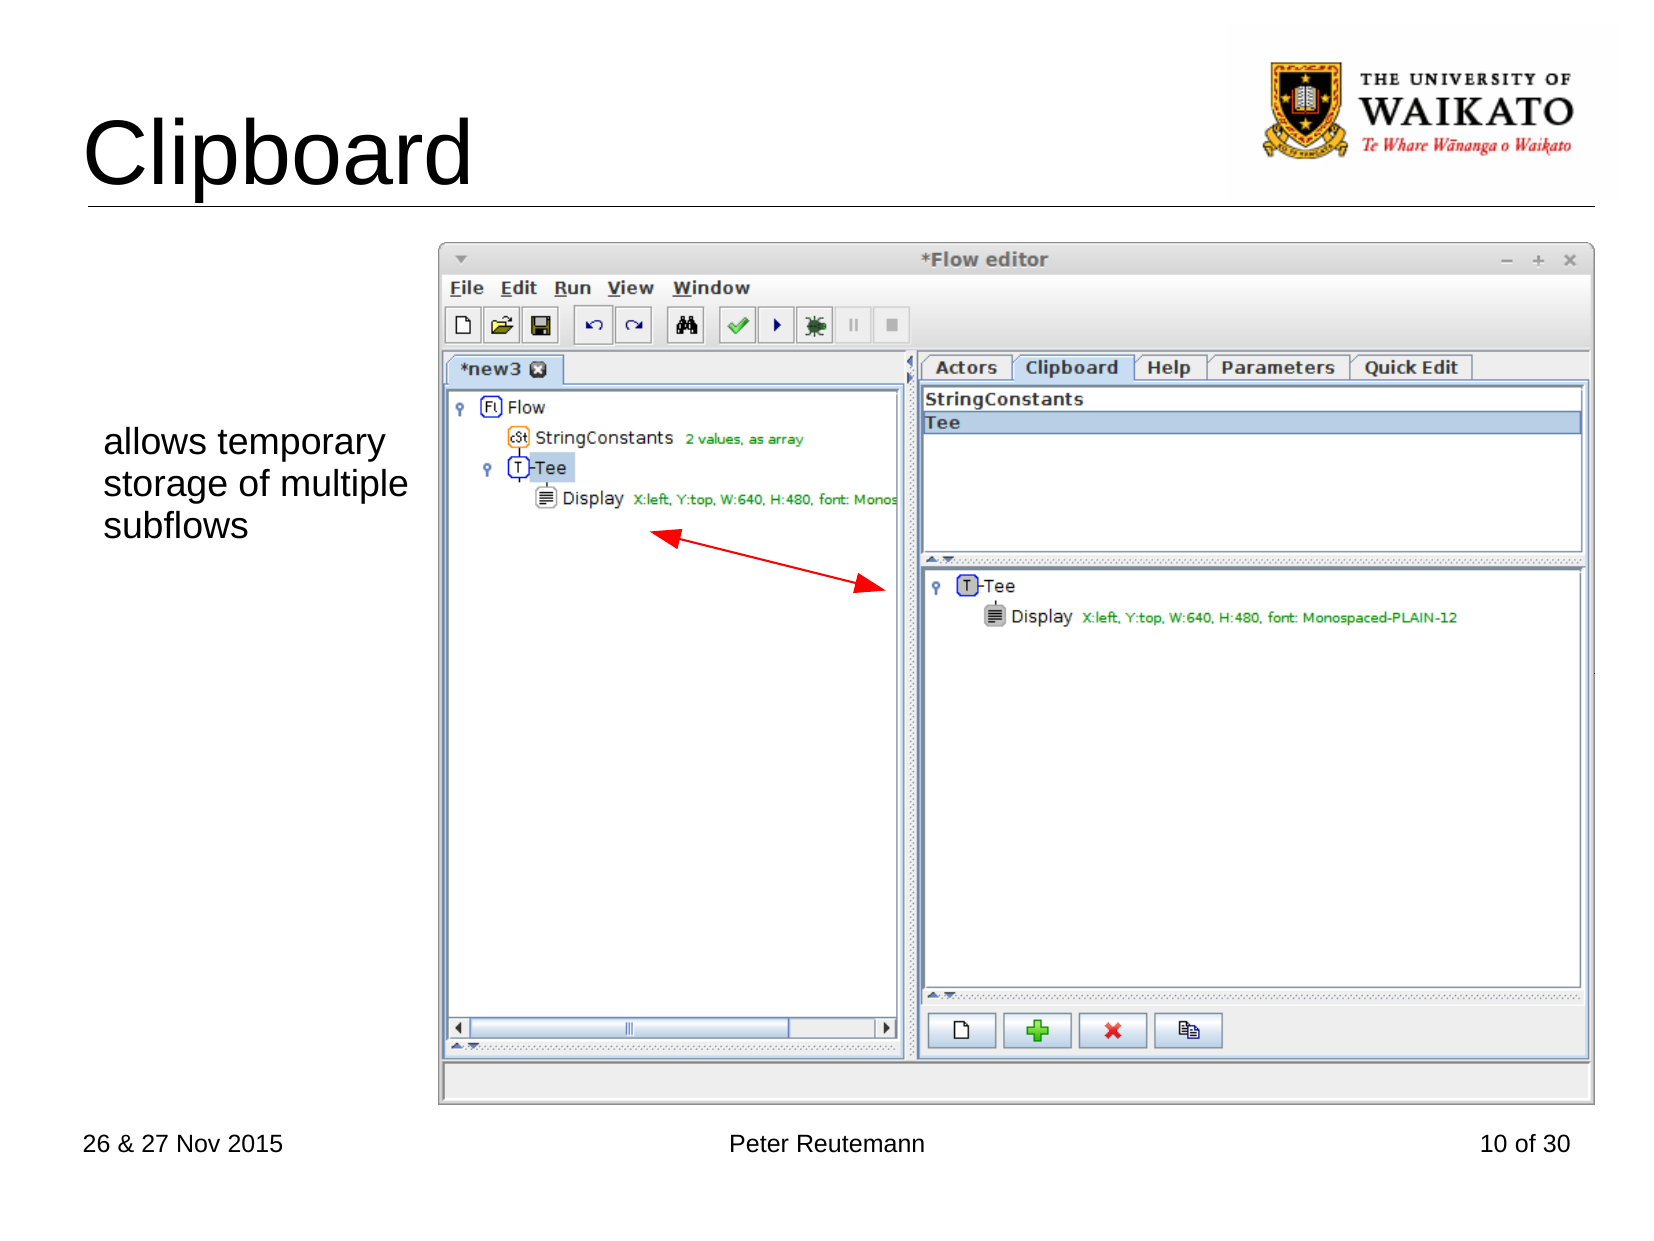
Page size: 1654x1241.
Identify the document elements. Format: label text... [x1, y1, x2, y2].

text_box allows temporary storage of multiple subflows [88, 413, 424, 555]
picture [1228, 24, 1619, 201]
title Clipboard [82, 49, 1571, 257]
picture [438, 242, 1595, 1105]
